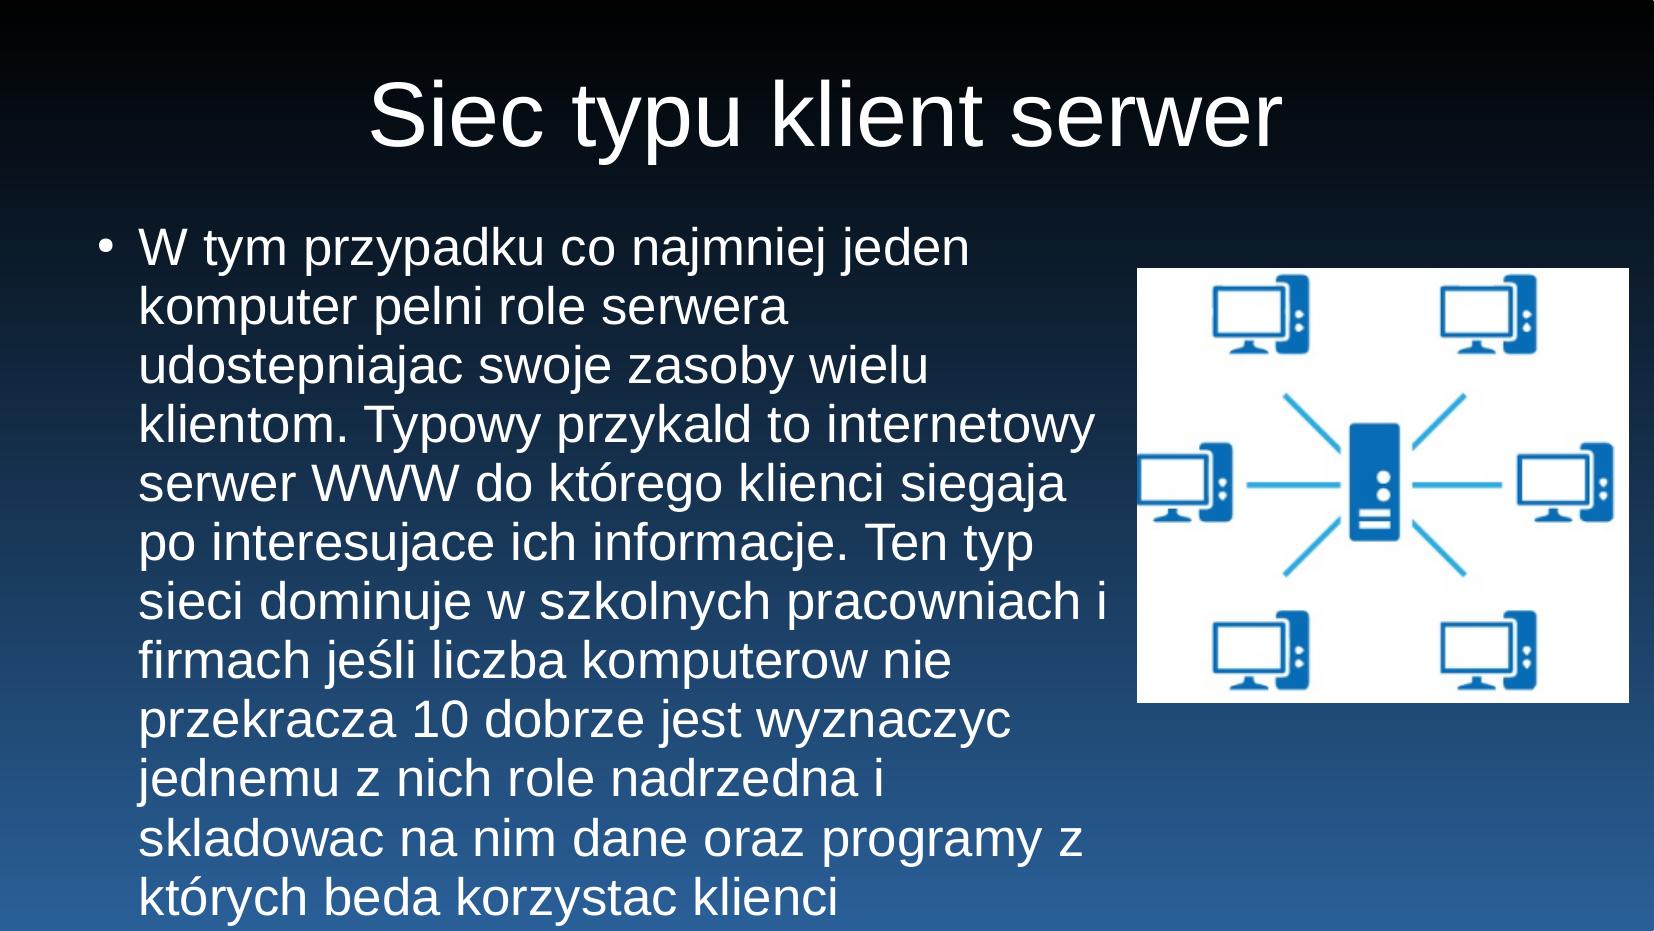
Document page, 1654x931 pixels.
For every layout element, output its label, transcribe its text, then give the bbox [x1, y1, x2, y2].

title Siec typu klient serwer [82, 37, 1571, 193]
picture [1137, 268, 1629, 703]
list W tym przypadku co najmniej jeden komputer pelni role serwera udostepniajac swoje zasoby wielu klientom. Typowy przykald to internetowy serwer WWW do którego klienci siegaja po interesujace ich informacje. Ten typ sieci dominuje w szkolnych pracowniach i firmach jeśli liczba komputerow nie przekracza 10 dobrze jest wyznaczyc jednemu z nich role nadrzedna i skladowac na nim dane oraz programy z których beda korzystac klienci [82, 217, 1111, 931]
